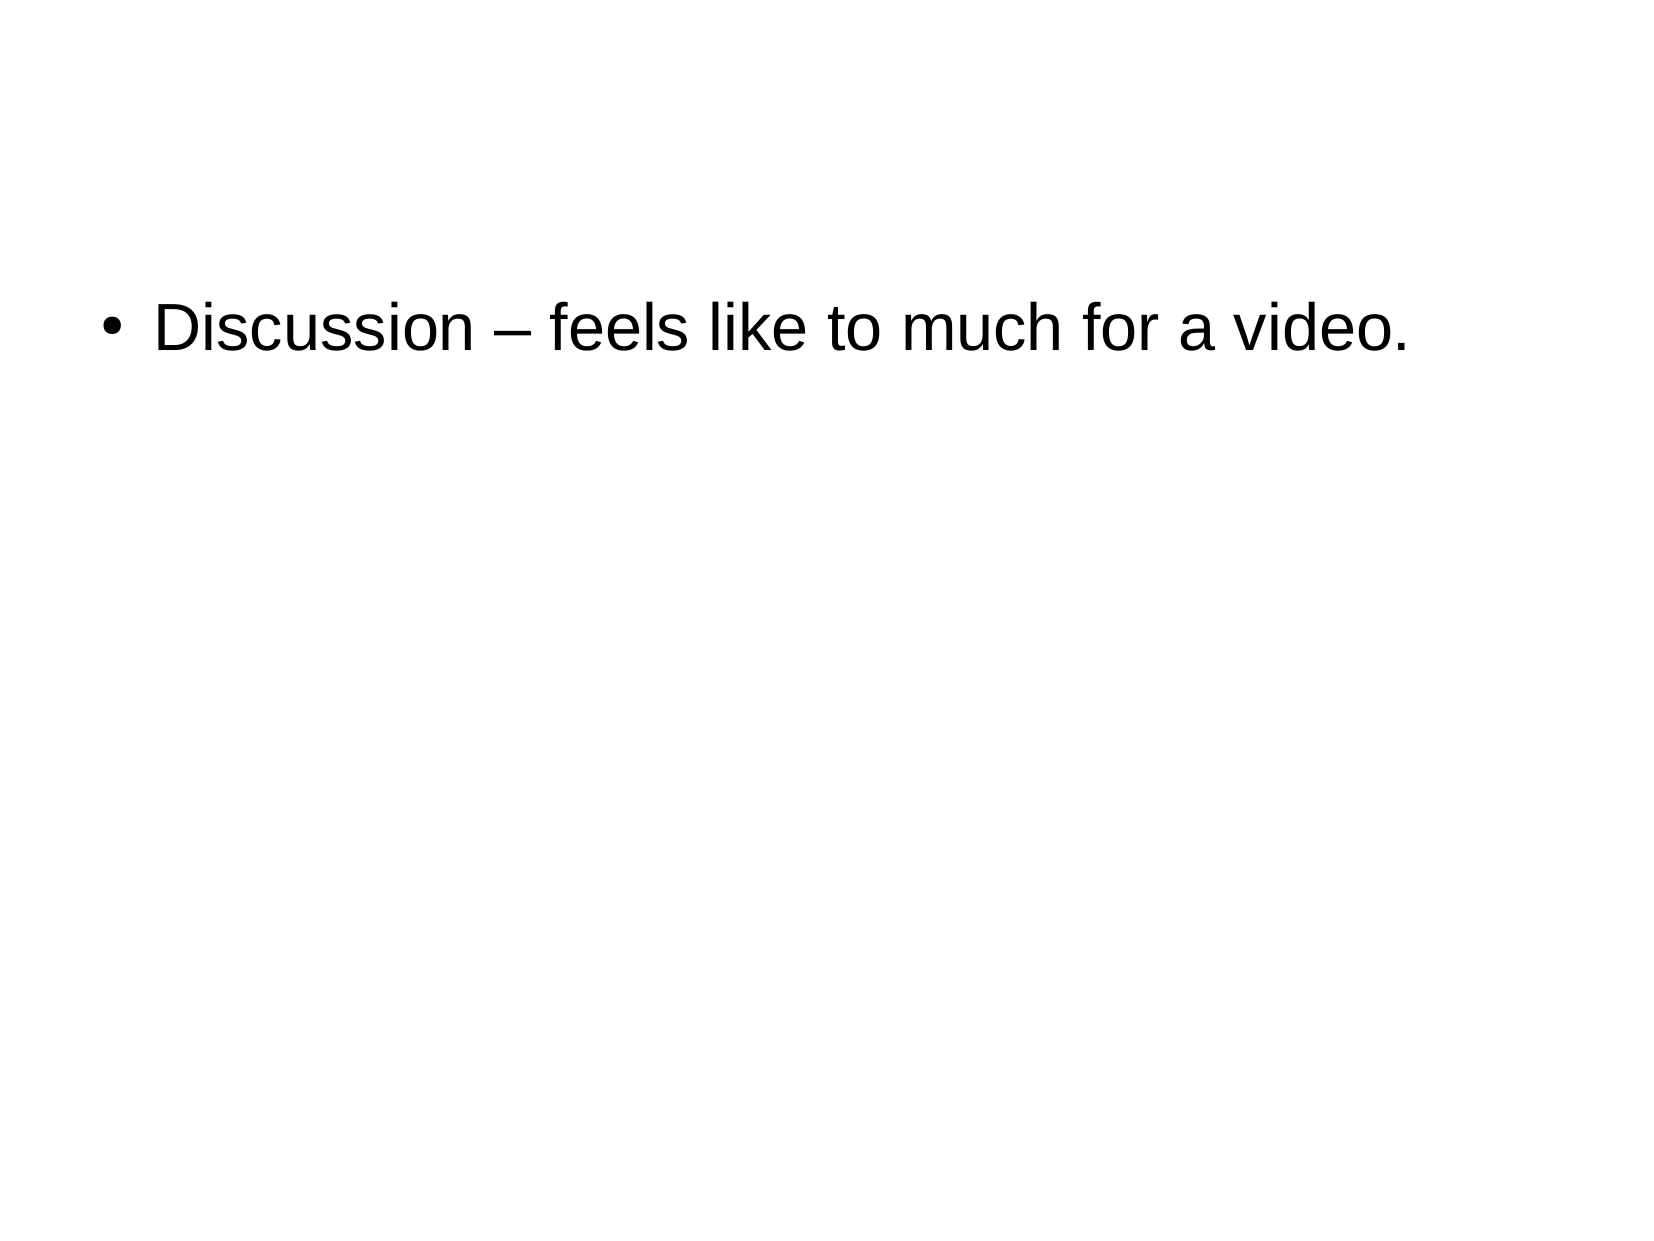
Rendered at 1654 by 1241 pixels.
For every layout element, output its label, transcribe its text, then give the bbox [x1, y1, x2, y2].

list Discussion – feels like to much for a video. [82, 290, 1571, 1109]
